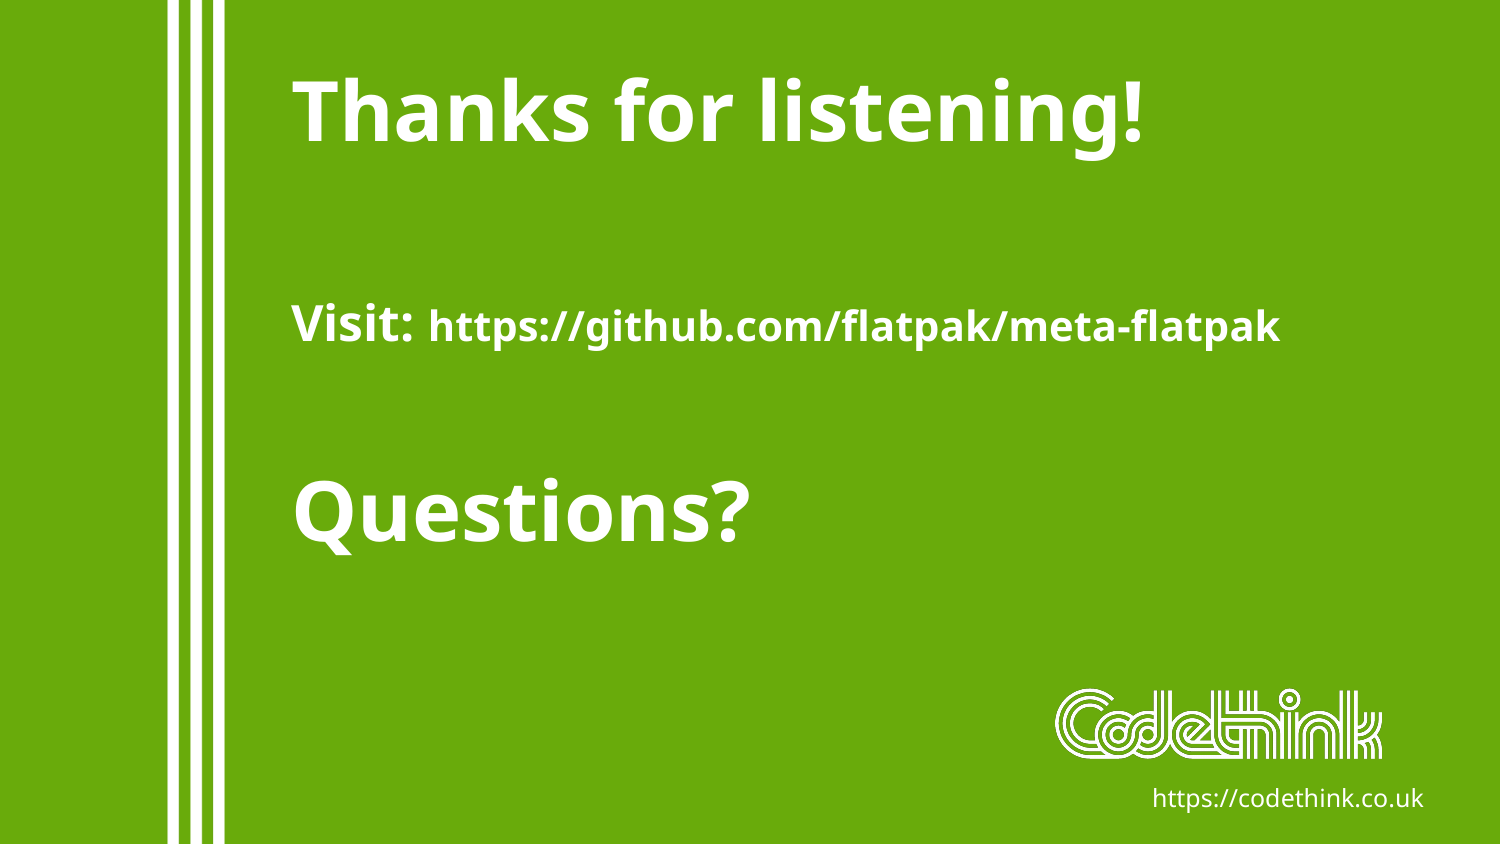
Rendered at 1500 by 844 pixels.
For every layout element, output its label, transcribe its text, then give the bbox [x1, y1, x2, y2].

picture [0, 0, 556, 844]
title Thanks for listening! Visit: https://github.com/flatpak/meta-flatpak Questions? [556, 236, 1418, 573]
picture [1055, 687, 1382, 760]
text_box https://codethink.co.uk [1137, 767, 1500, 828]
